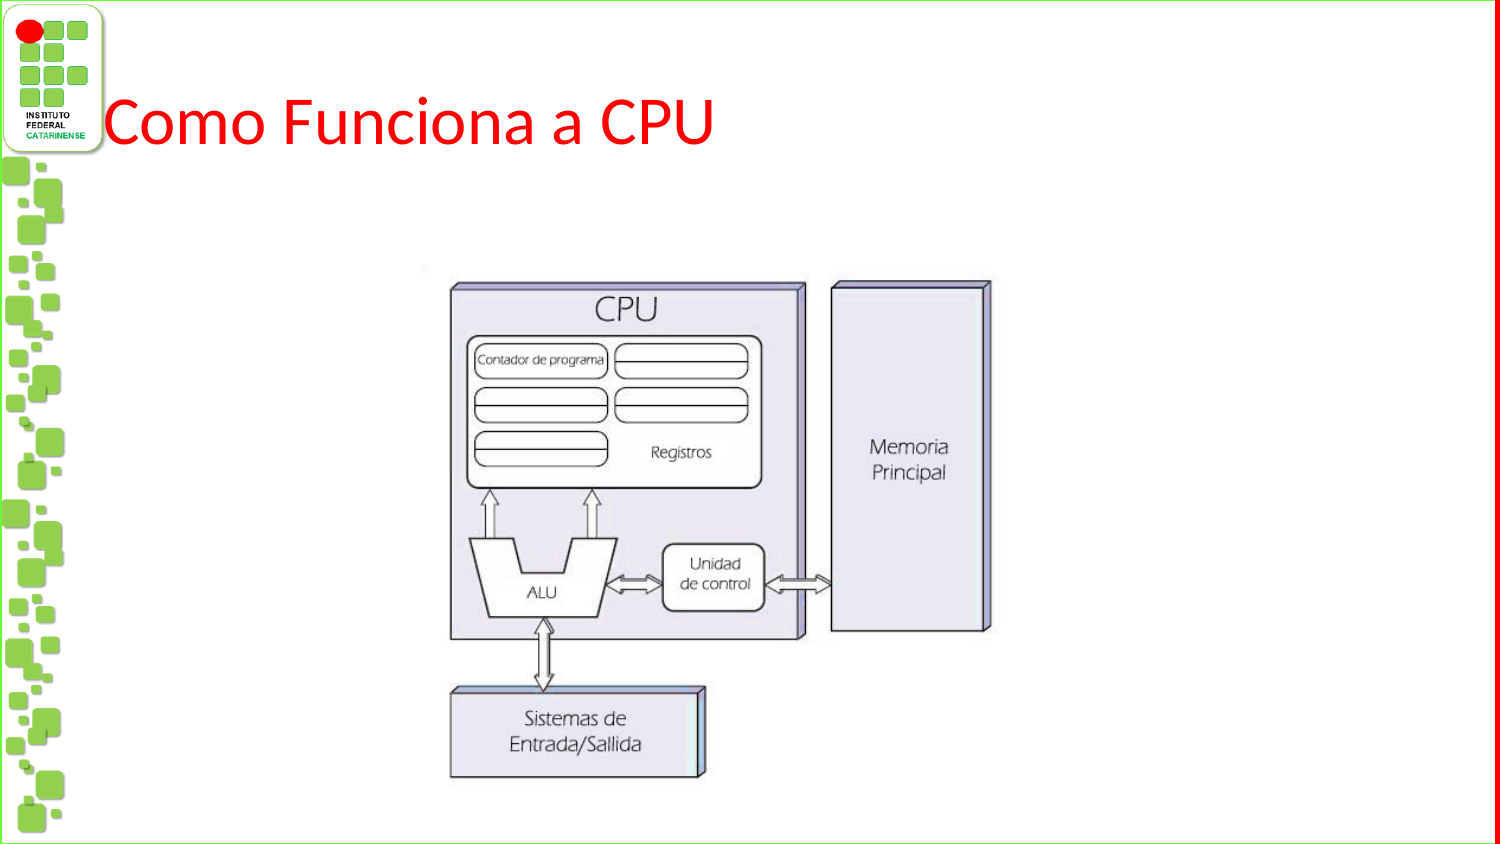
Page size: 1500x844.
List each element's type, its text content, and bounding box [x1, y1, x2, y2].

picture [0, 0, 1500, 844]
title Como Funciona a CPU [103, 44, 1397, 208]
